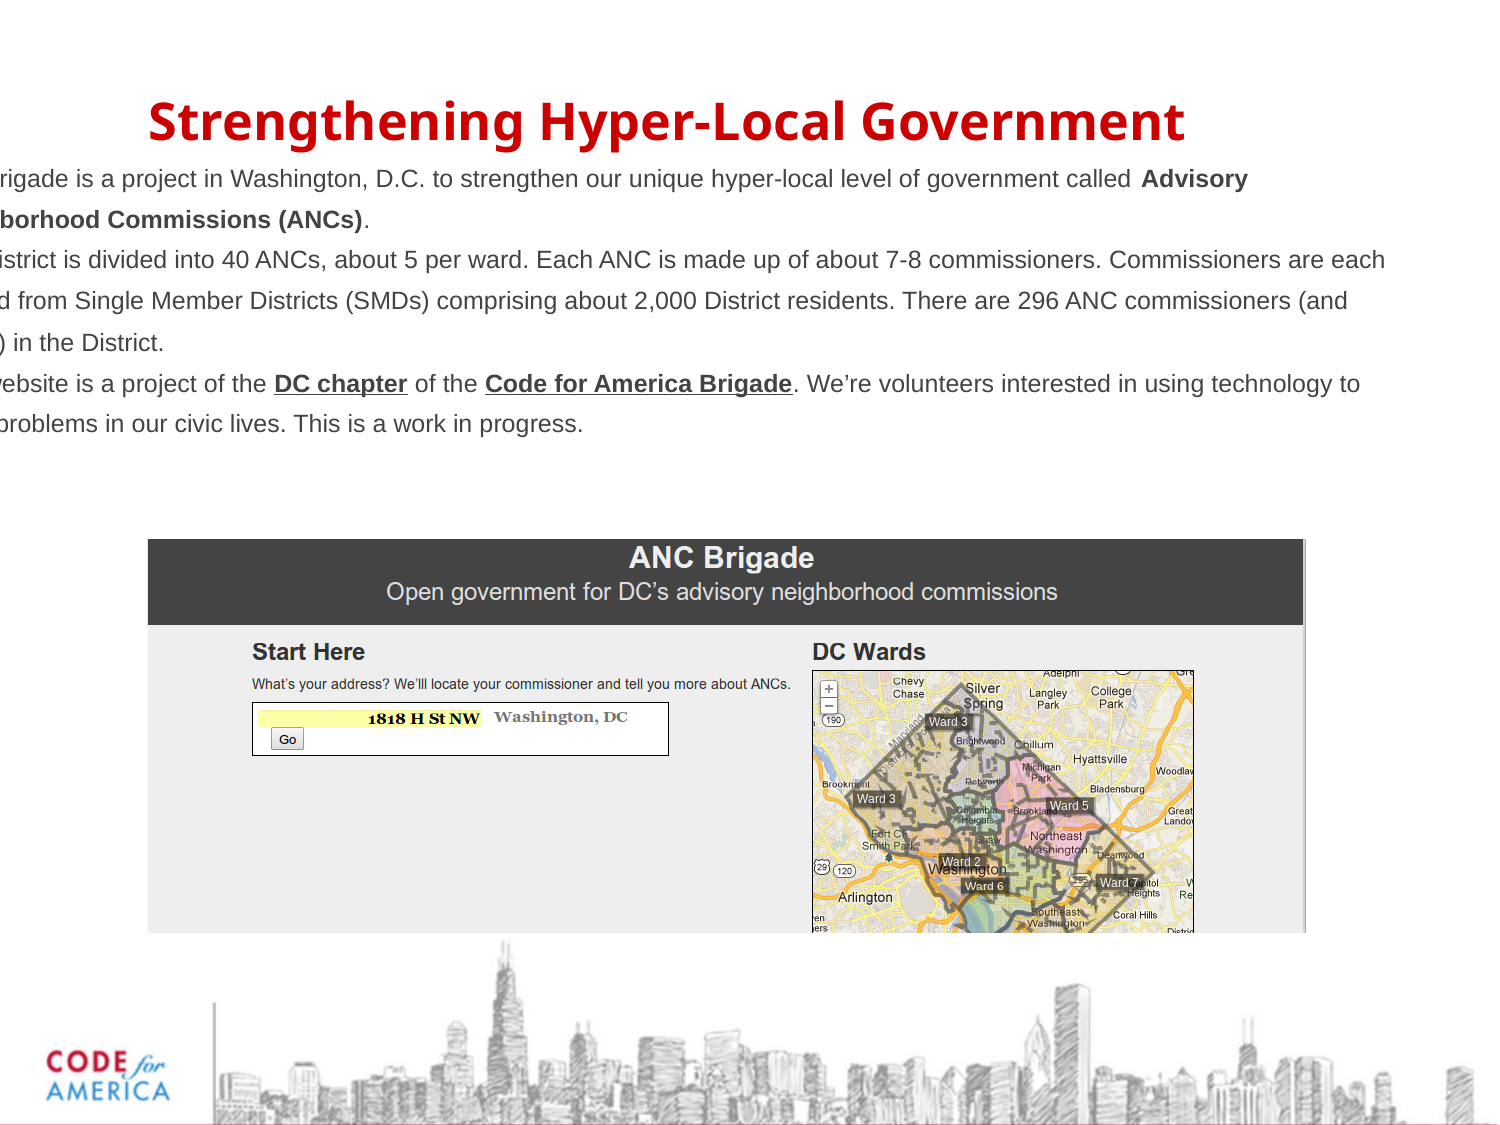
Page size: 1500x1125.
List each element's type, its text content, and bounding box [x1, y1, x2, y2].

text_box Strengthening Hyper-Local Government ANCBrigade is a project in Washington, D.C. to strengthen our unique hyper-local level of government called Advisory Neighborhood Commissions (ANCs). The District is divided into 40 ANCs, about 5 per ward. Each ANC is made up of about 7-8 commissioners. Commissioners are each elected from Single Member Districts (SMDs) comprising about 2,000 District residents. There are 296 ANC commissioners (and SMDs) in the District. This website is a project of the DC chapter of the Code for America Brigade. We’re volunteers interested in using technology to solve problems in our civic lives. This is a work in progress. [0, 69, 1421, 475]
text_box [0, 539, 1500, 1125]
